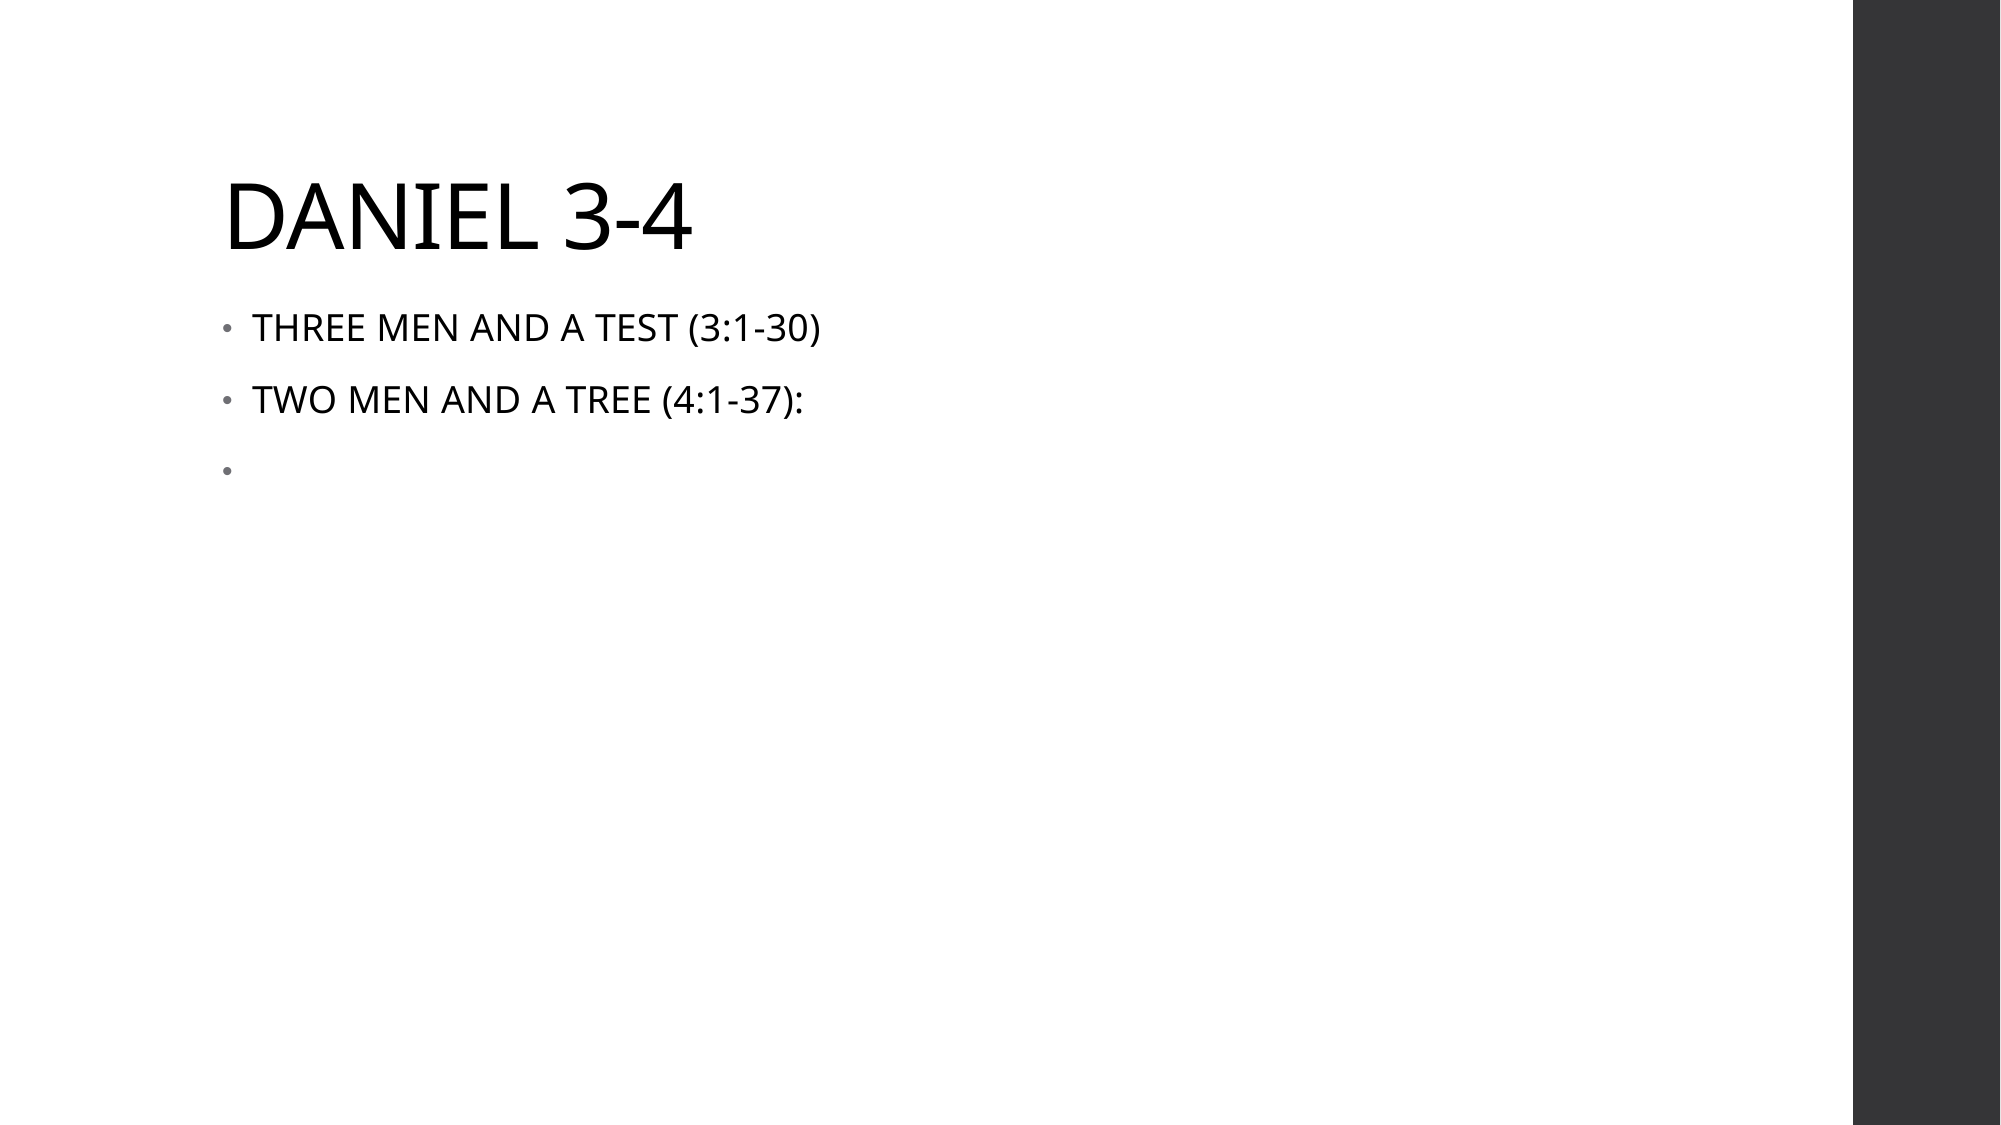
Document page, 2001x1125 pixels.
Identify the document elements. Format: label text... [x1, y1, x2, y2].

title DANIEL 3-4 [206, 60, 1797, 278]
list THREE MEN AND A TEST (3:1-30) TWO MEN AND A TREE (4:1-37): [206, 299, 1617, 1014]
